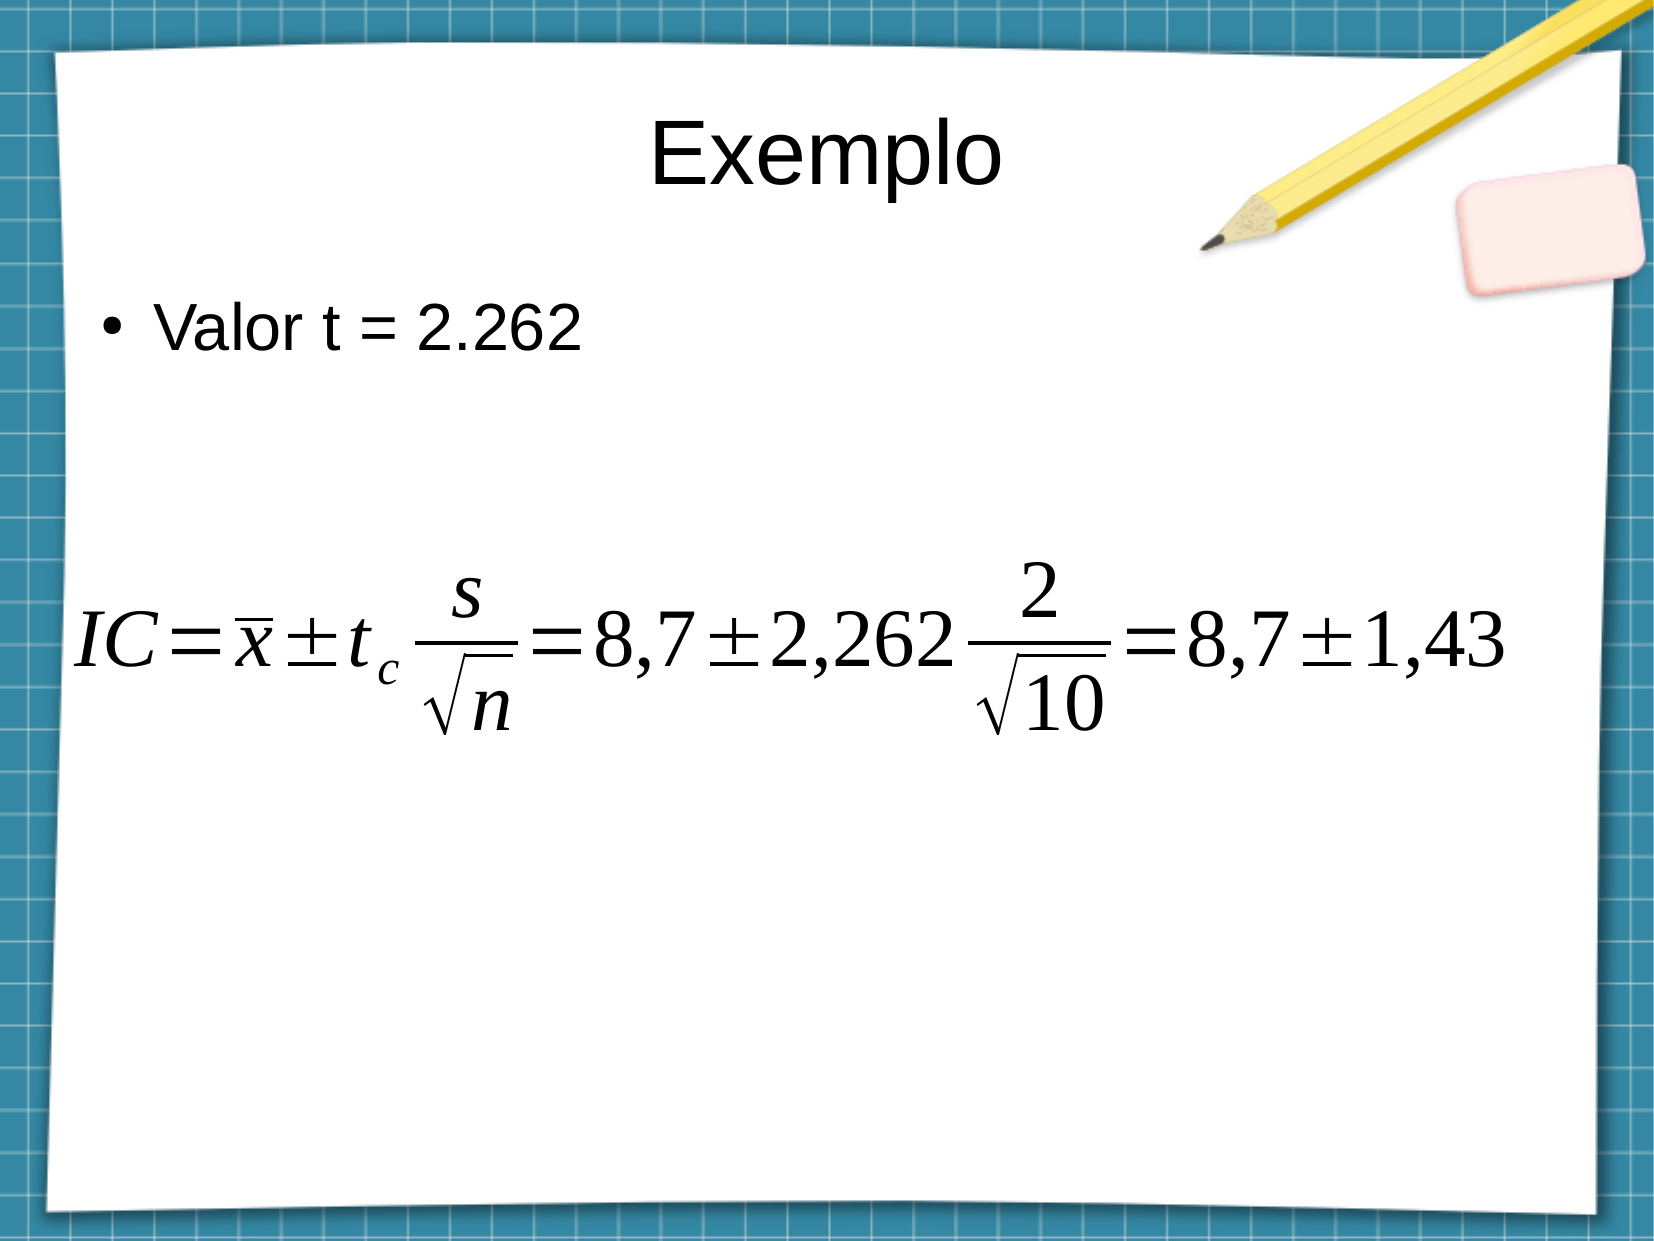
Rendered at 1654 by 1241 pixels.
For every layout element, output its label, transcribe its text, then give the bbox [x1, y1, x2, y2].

picture [0, 0, 1654, 1241]
list Valor t = 2.262 [82, 290, 1571, 1010]
title Exemplo [82, 49, 1571, 257]
chart [63, 544, 1515, 749]
